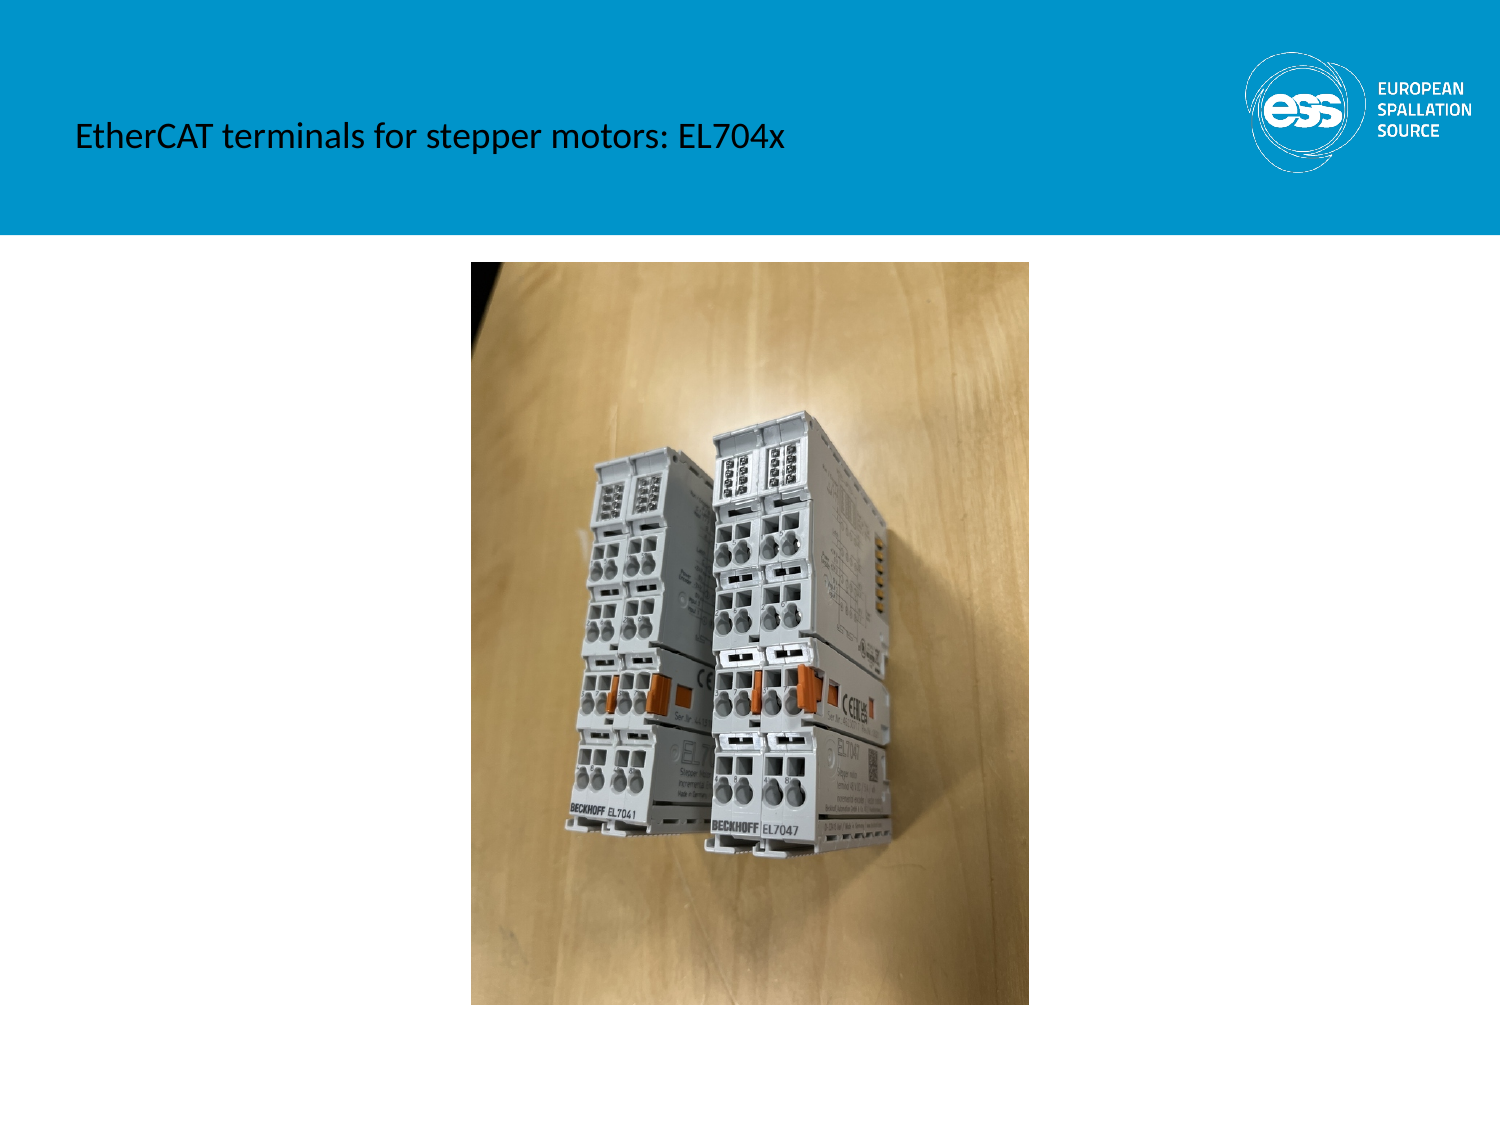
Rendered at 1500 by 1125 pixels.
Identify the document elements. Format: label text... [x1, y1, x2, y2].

picture [1398, 109, 1406, 115]
picture [1264, 94, 1342, 127]
picture [1379, 83, 1385, 94]
picture [1432, 125, 1438, 136]
picture [1400, 83, 1407, 94]
title EtherCAT terminals for stepper motors: EL704x [75, 45, 1247, 233]
picture [1409, 104, 1415, 115]
picture [471, 262, 1029, 1005]
picture [1443, 86, 1450, 93]
picture [1423, 83, 1430, 94]
picture [1422, 125, 1428, 134]
picture [1436, 104, 1444, 115]
picture [1454, 83, 1458, 94]
picture [1418, 104, 1423, 115]
picture [1389, 104, 1393, 115]
